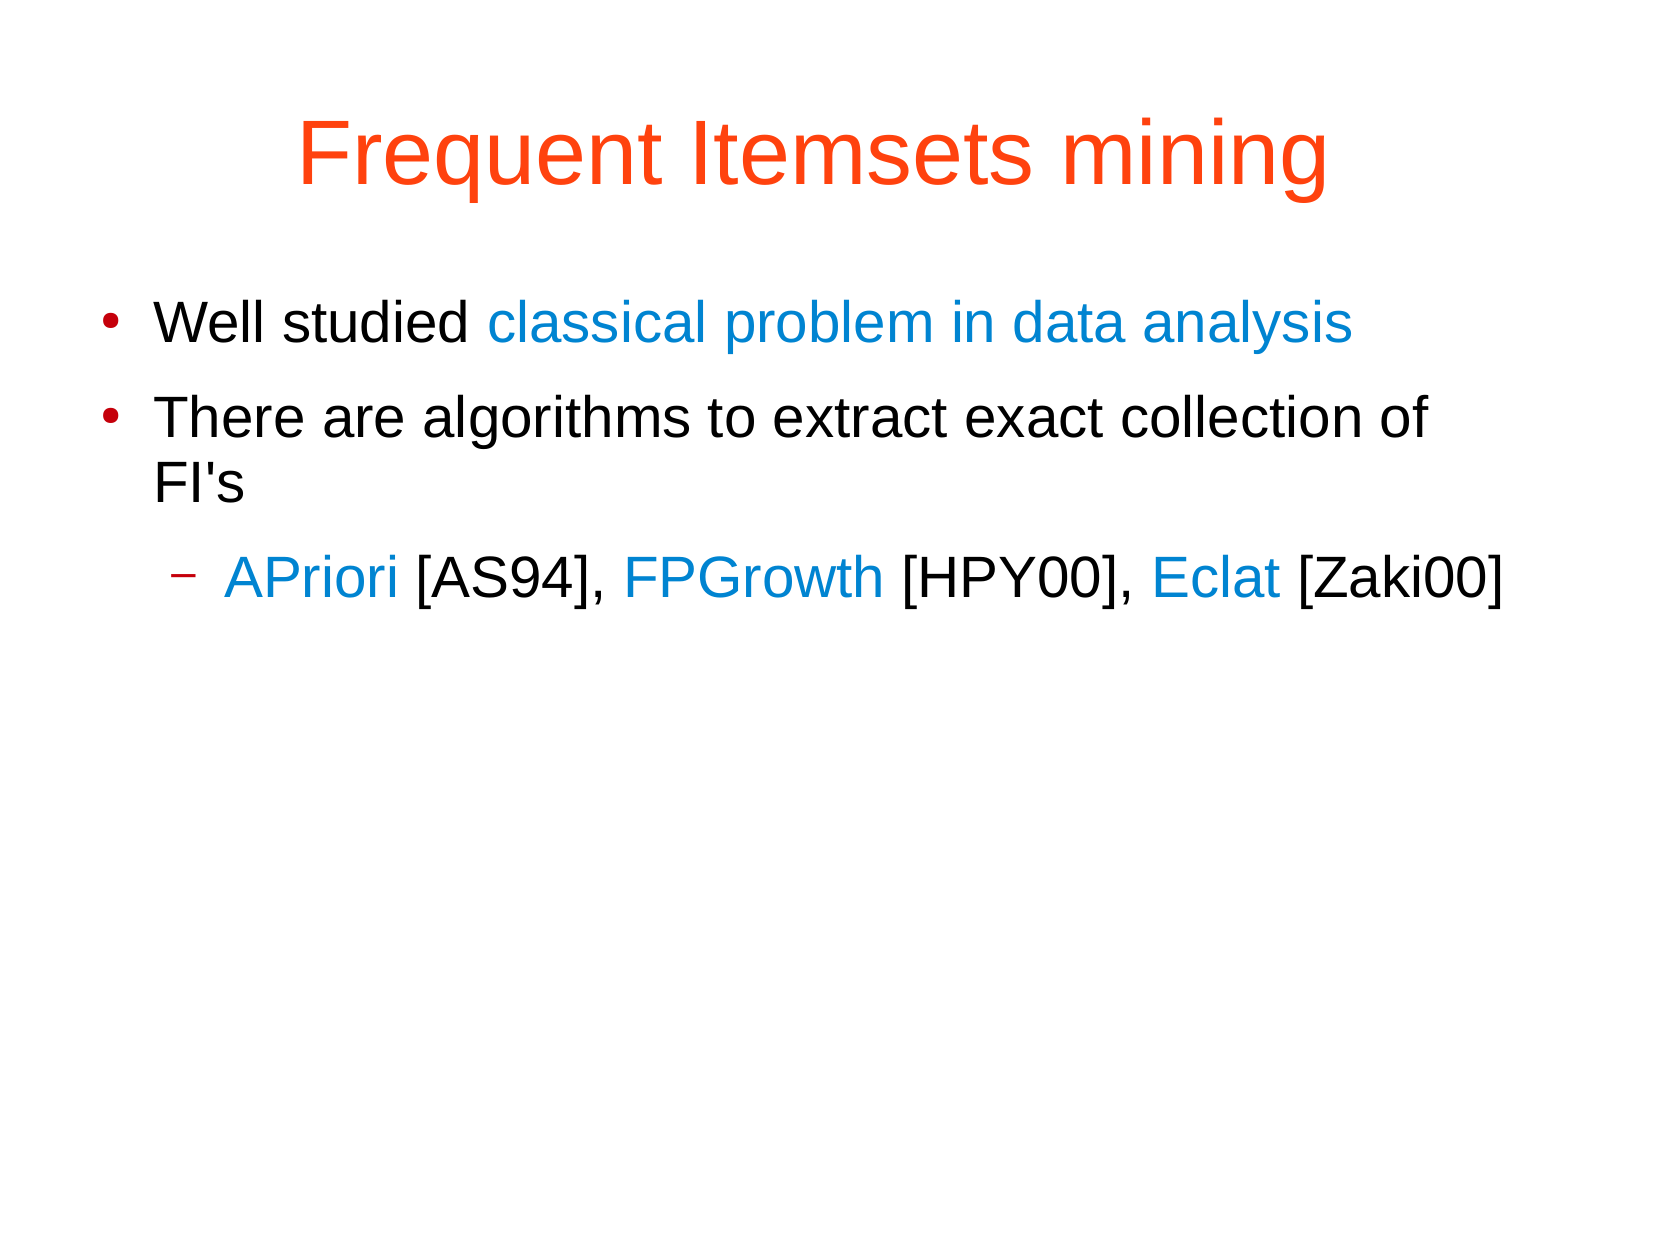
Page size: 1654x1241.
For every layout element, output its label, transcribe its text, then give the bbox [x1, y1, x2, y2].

title Frequent Itemsets mining [82, 49, 1571, 257]
list Well studied classical problem in data analysis There are algorithms to extract exact collection of FI's APriori [AS94], FPGrowth [HPY00], Eclat [Zaki00] [82, 290, 1538, 1126]
